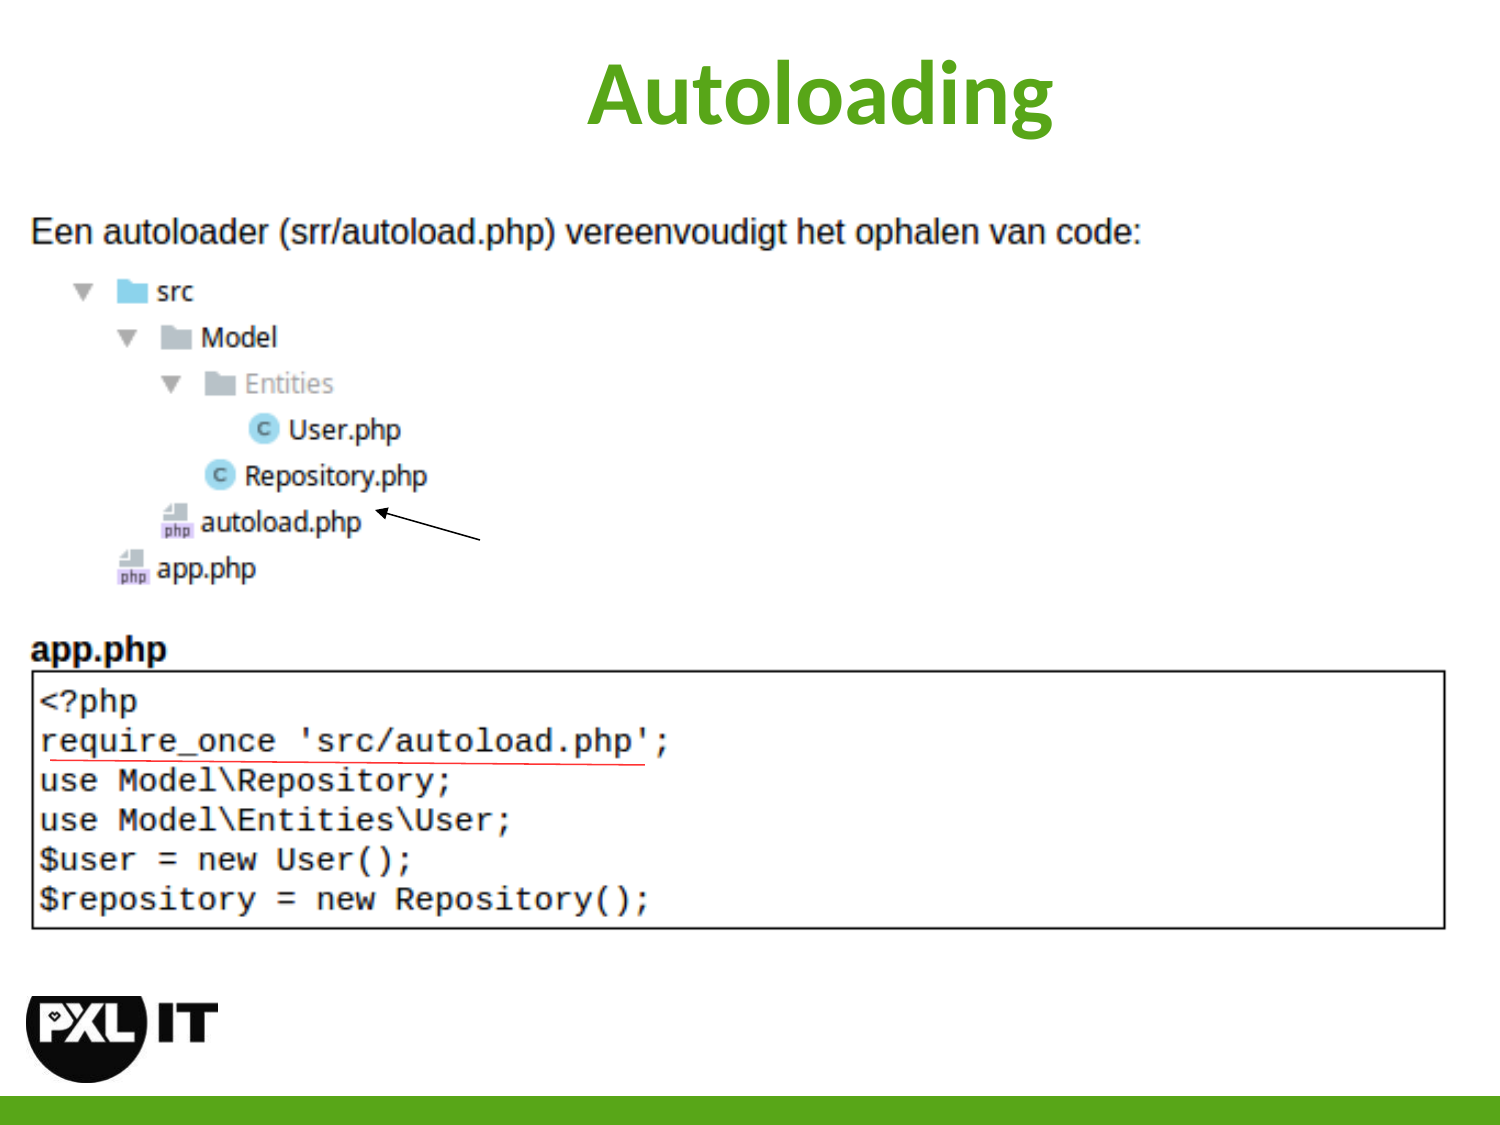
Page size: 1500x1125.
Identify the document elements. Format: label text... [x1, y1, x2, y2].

picture [0, 194, 1500, 1083]
text_box Autoloading [201, 24, 1440, 151]
